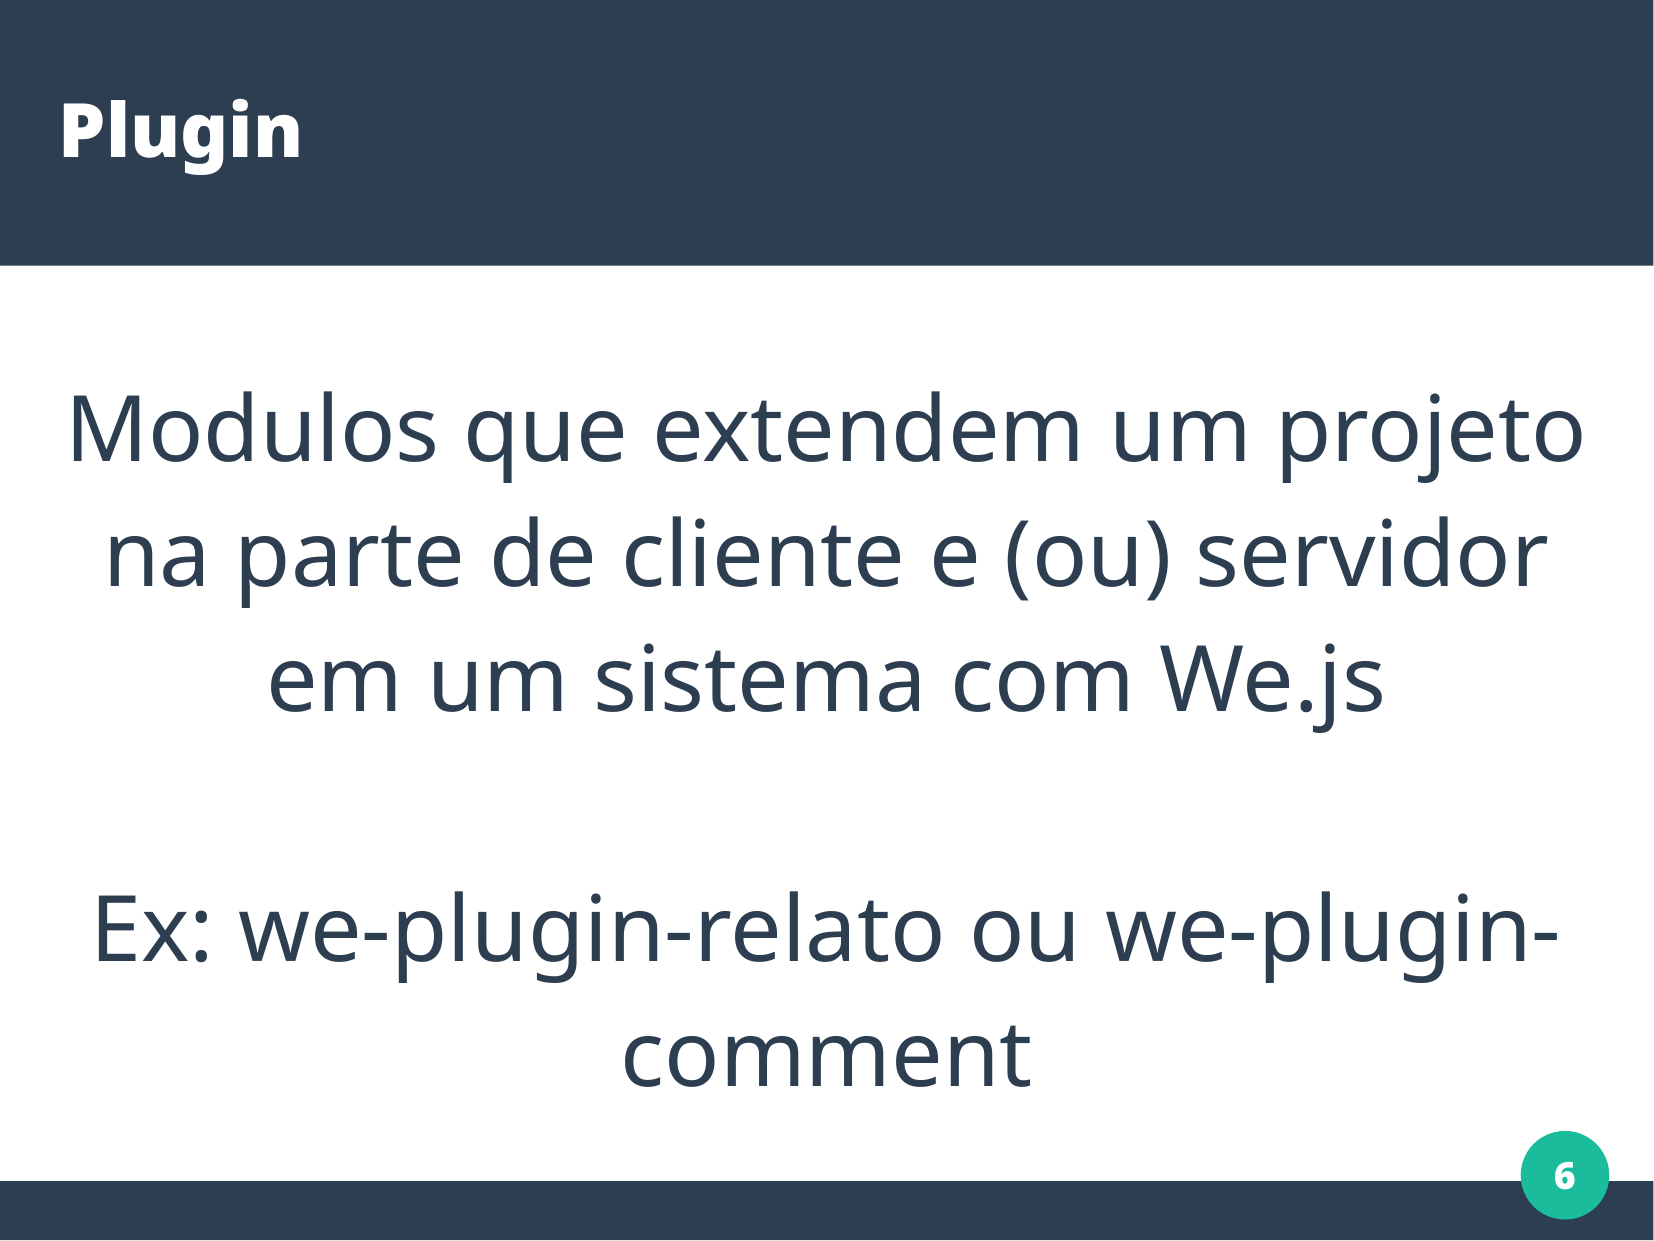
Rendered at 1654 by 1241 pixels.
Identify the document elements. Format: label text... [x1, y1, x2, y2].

subtitle Modulos que extendem um projeto na parte de cliente e (ou) servidor em um sistema com We.js Ex: we-plugin-relato ou we-plugin-comment [59, 324, 1595, 1152]
title Plugin [59, 49, 1595, 207]
